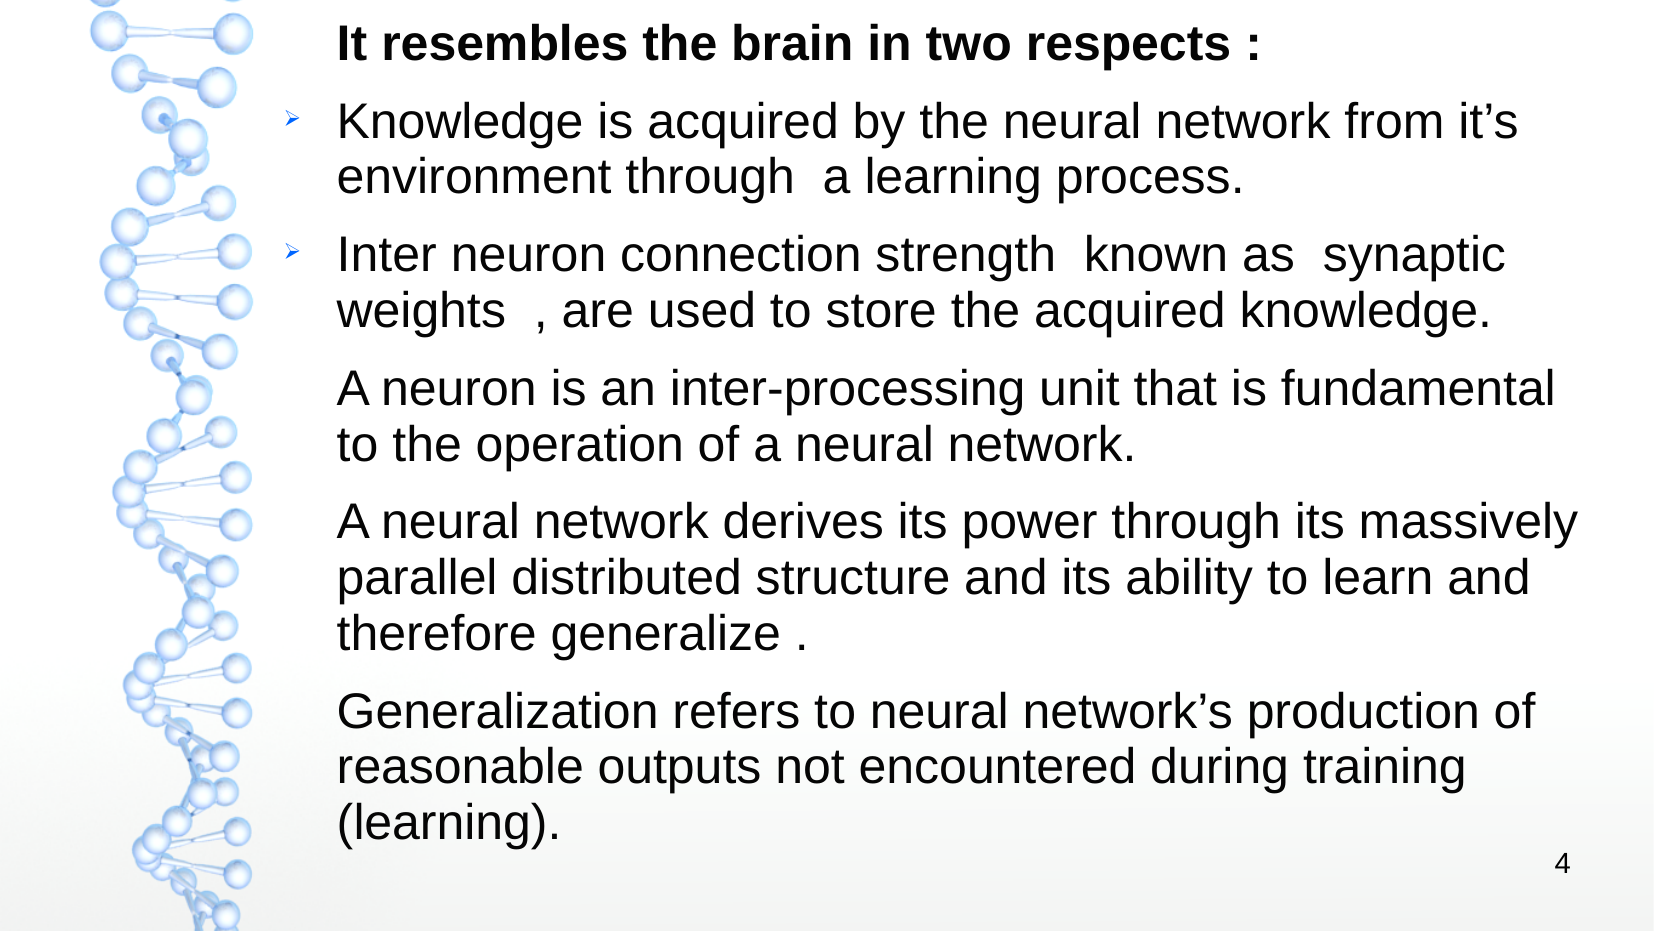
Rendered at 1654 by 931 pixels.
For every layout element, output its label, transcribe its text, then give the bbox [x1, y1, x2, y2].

list It resembles the brain in two respects : Knowledge is acquired by the neural network from it’s environment through a learning process. Inter neuron connection strength known as synaptic weights , are used to store the acquired knowledge. A neuron is an inter-processing unit that is fundamental to the operation of a neural network. A neural network derives its power through its massively parallel distributed structure and its ability to learn and therefore generalize . Generalization refers to neural network’s production of reasonable outputs not encountered during training (learning). [265, 15, 1595, 916]
picture [0, 0, 1654, 931]
